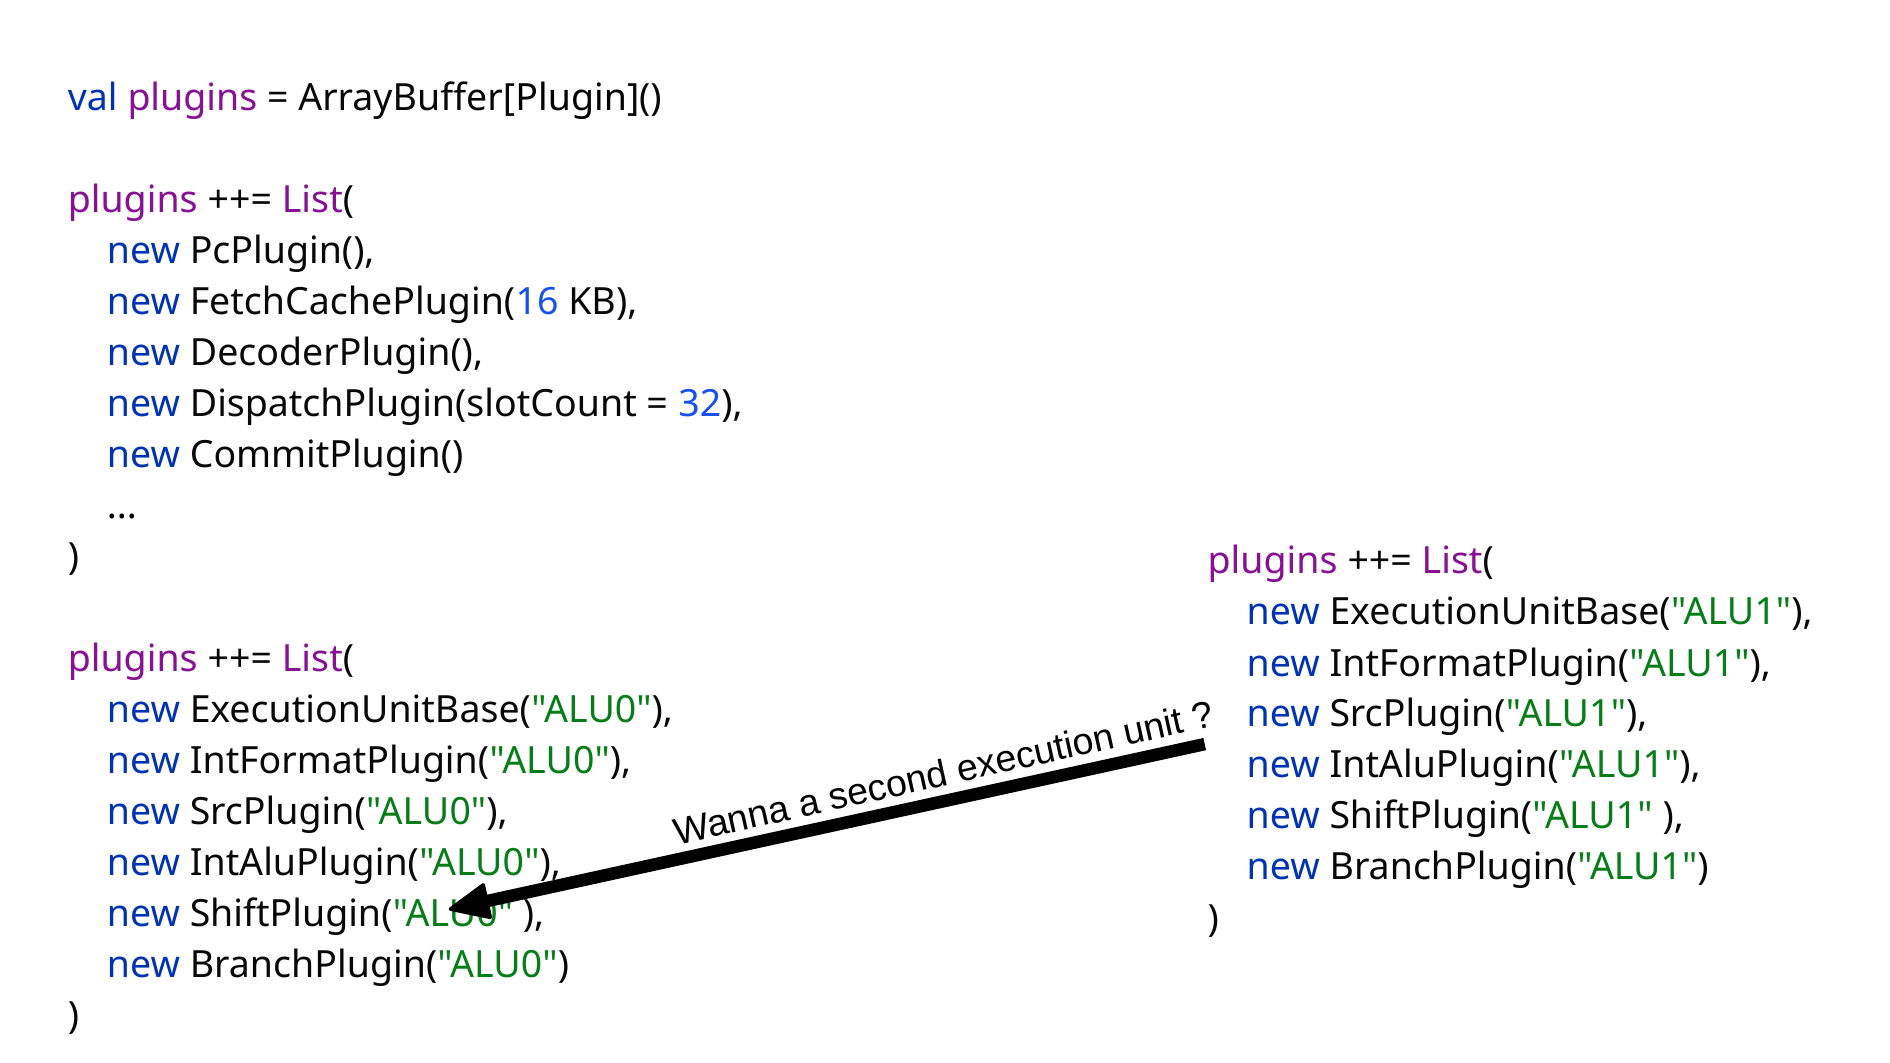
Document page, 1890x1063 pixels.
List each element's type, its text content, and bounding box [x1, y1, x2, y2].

text_box plugins ++= List( new ExecutionUnitBase("ALU1"), new IntFormatPlugin("ALU1"), new SrcPlugin("ALU1"), new IntAluPlugin("ALU1"), new ShiftPlugin("ALU1" ), new BranchPlugin("ALU1") ) [1192, 526, 1890, 934]
text_box Wanna a second execution unit ? [653, 681, 1234, 866]
text_box val plugins = ArrayBuffer[Plugin]() plugins ++= List( new PcPlugin(), new FetchCachePlugin(16 KB), new DecoderPlugin(), new DispatchPlugin(slotCount = 32), new CommitPlugin() ... ) plugins ++= List( new ExecutionUnitBase("ALU0"), new IntFormatPlugin("ALU0"), new SrcPlugin("ALU0"), new IntAluPlugin("ALU0"), new ShiftPlugin("ALU0" ), new BranchPlugin("ALU0") ) new NaxRiscv(plugins) [53, 11, 1075, 1028]
